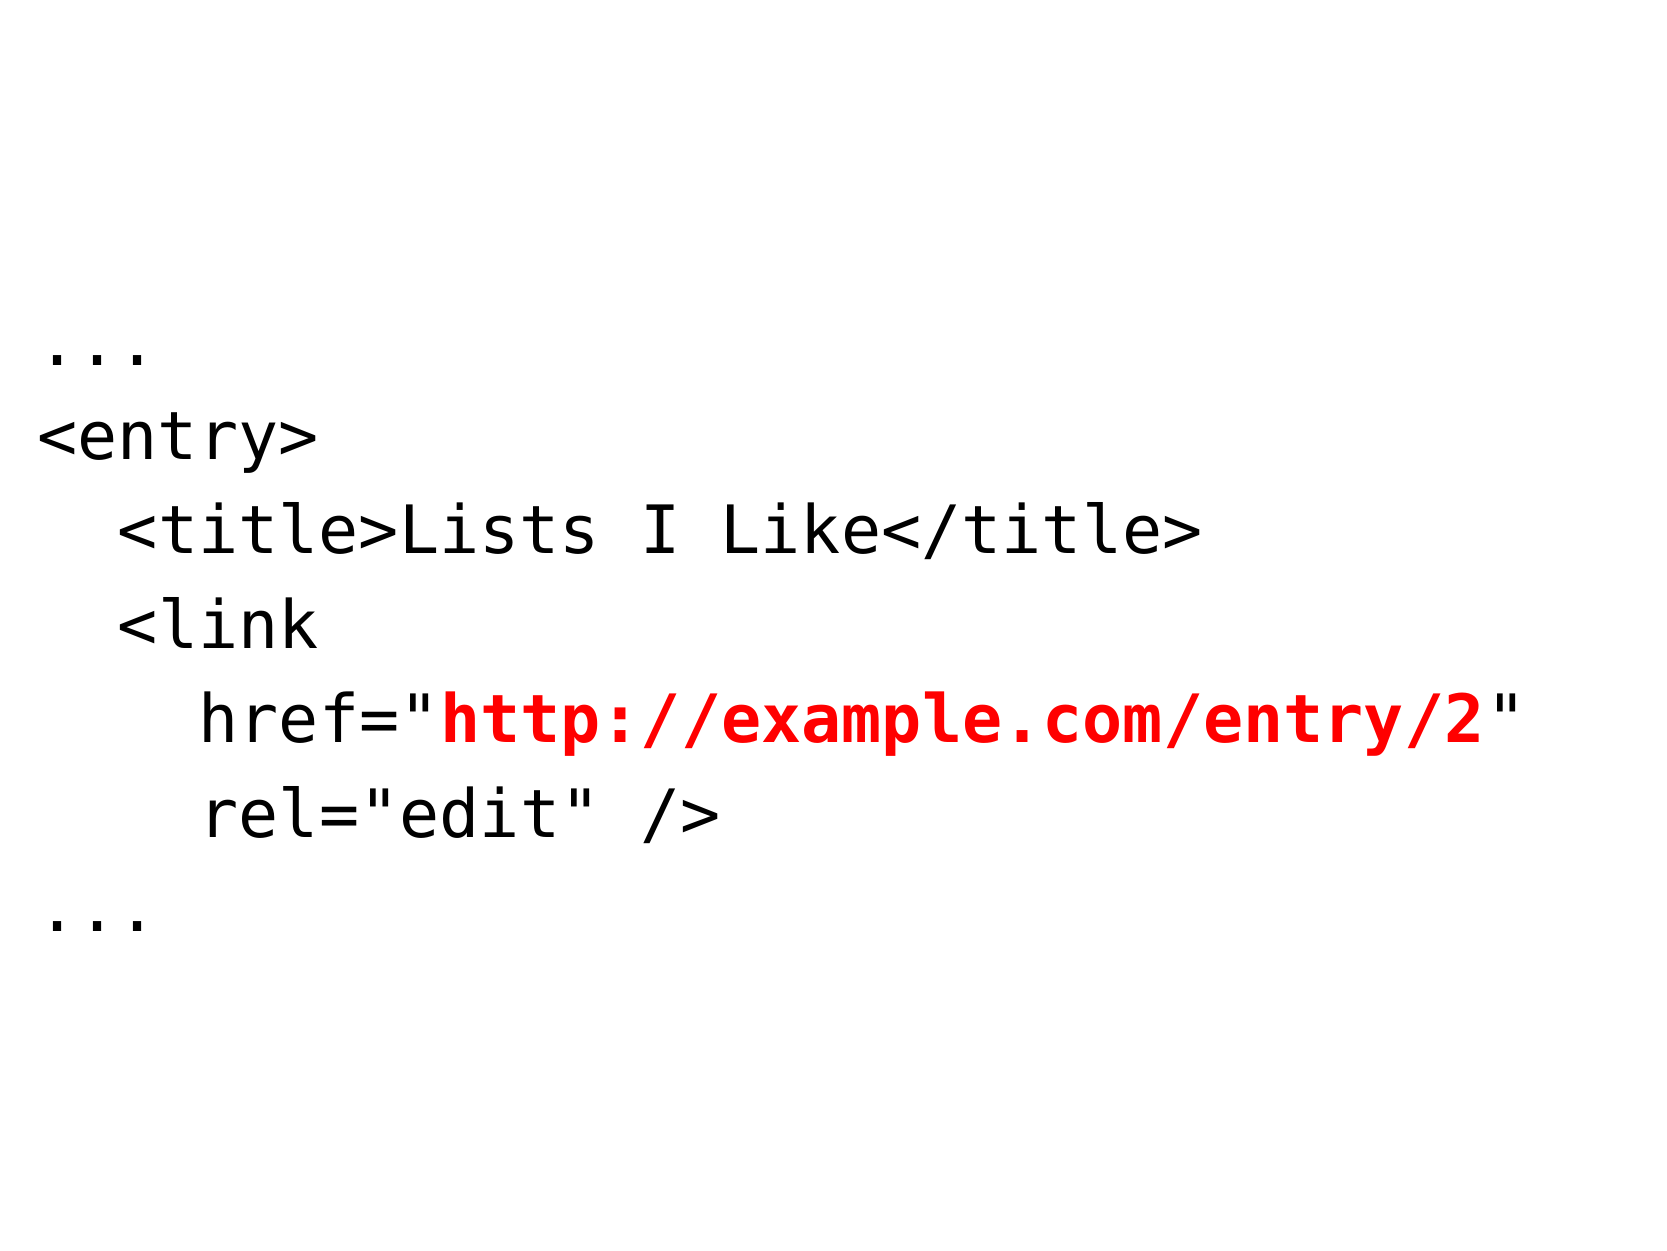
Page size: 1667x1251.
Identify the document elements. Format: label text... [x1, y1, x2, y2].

subtitle ... <entry> <title>Lists I Like</title> <link href="http://example.com/entry/2" rel="edit" /> ... [37, 257, 1651, 994]
